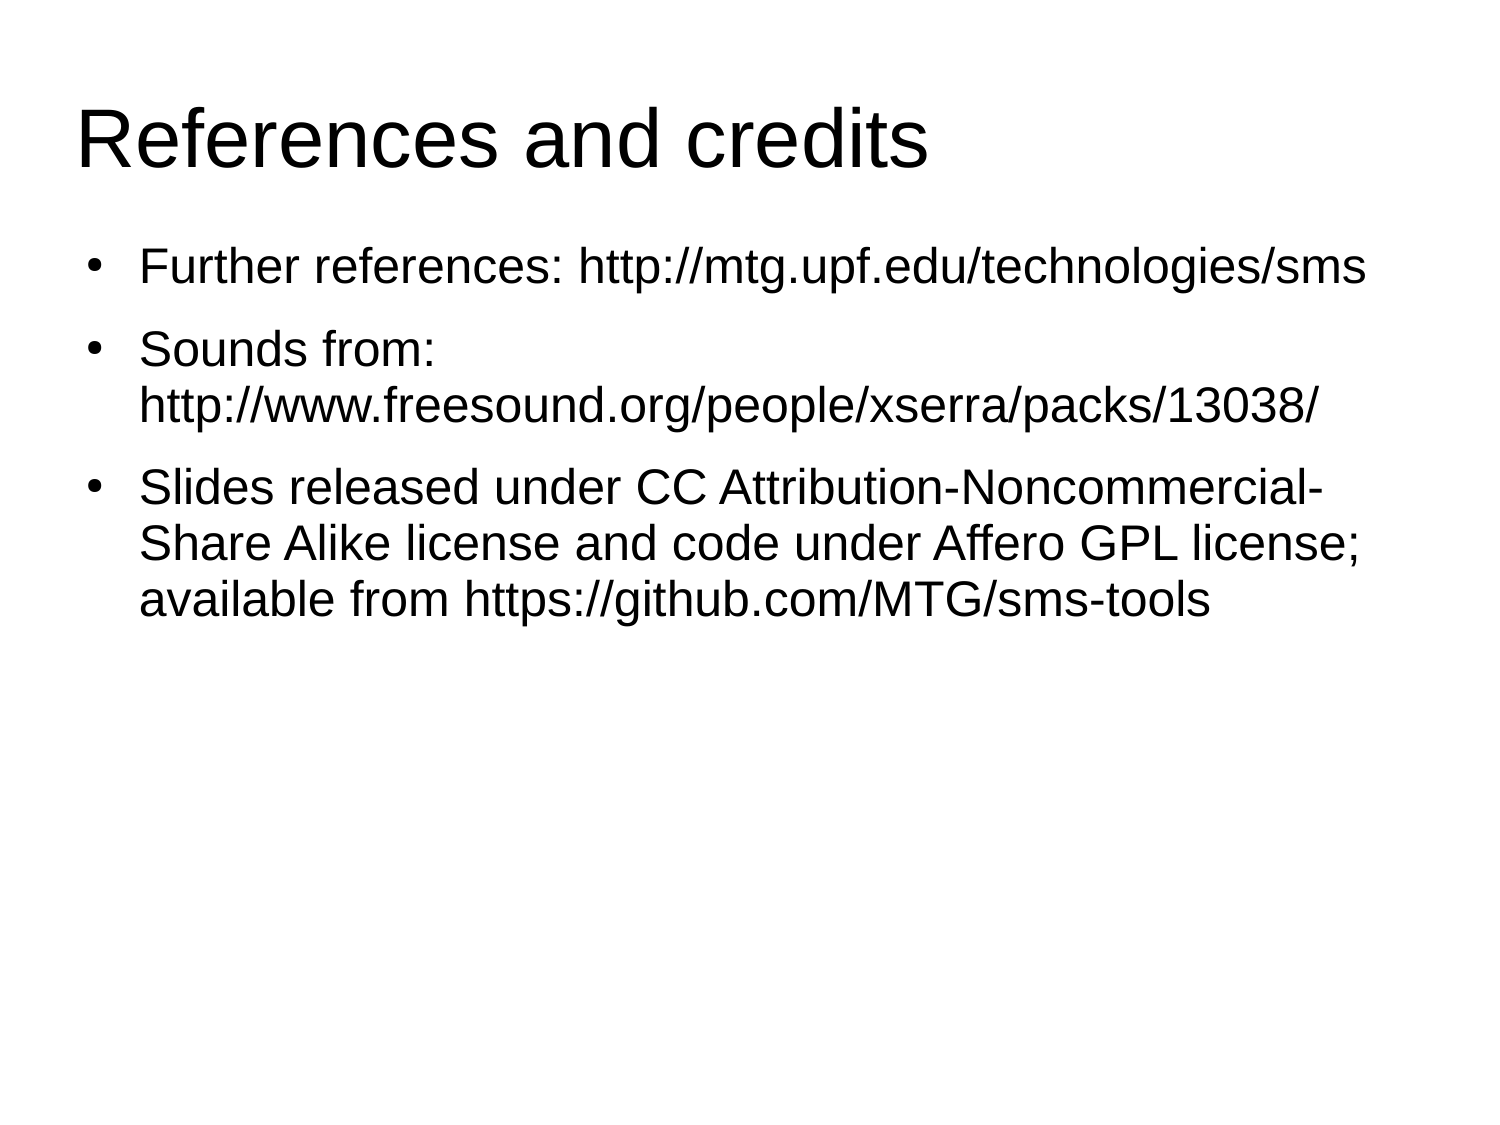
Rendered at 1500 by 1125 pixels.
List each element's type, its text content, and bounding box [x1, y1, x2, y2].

title References and credits [75, 44, 1425, 233]
list Further references: http://mtg.upf.edu/technologies/sms Sounds from: http://www.freesound.org/people/xserra/packs/13038/ Slides released under CC Attribution-Noncommercial-Share Alike license and code under Affero GPL license; available from https://github.com/MTG/sms-tools [68, 238, 1402, 831]
